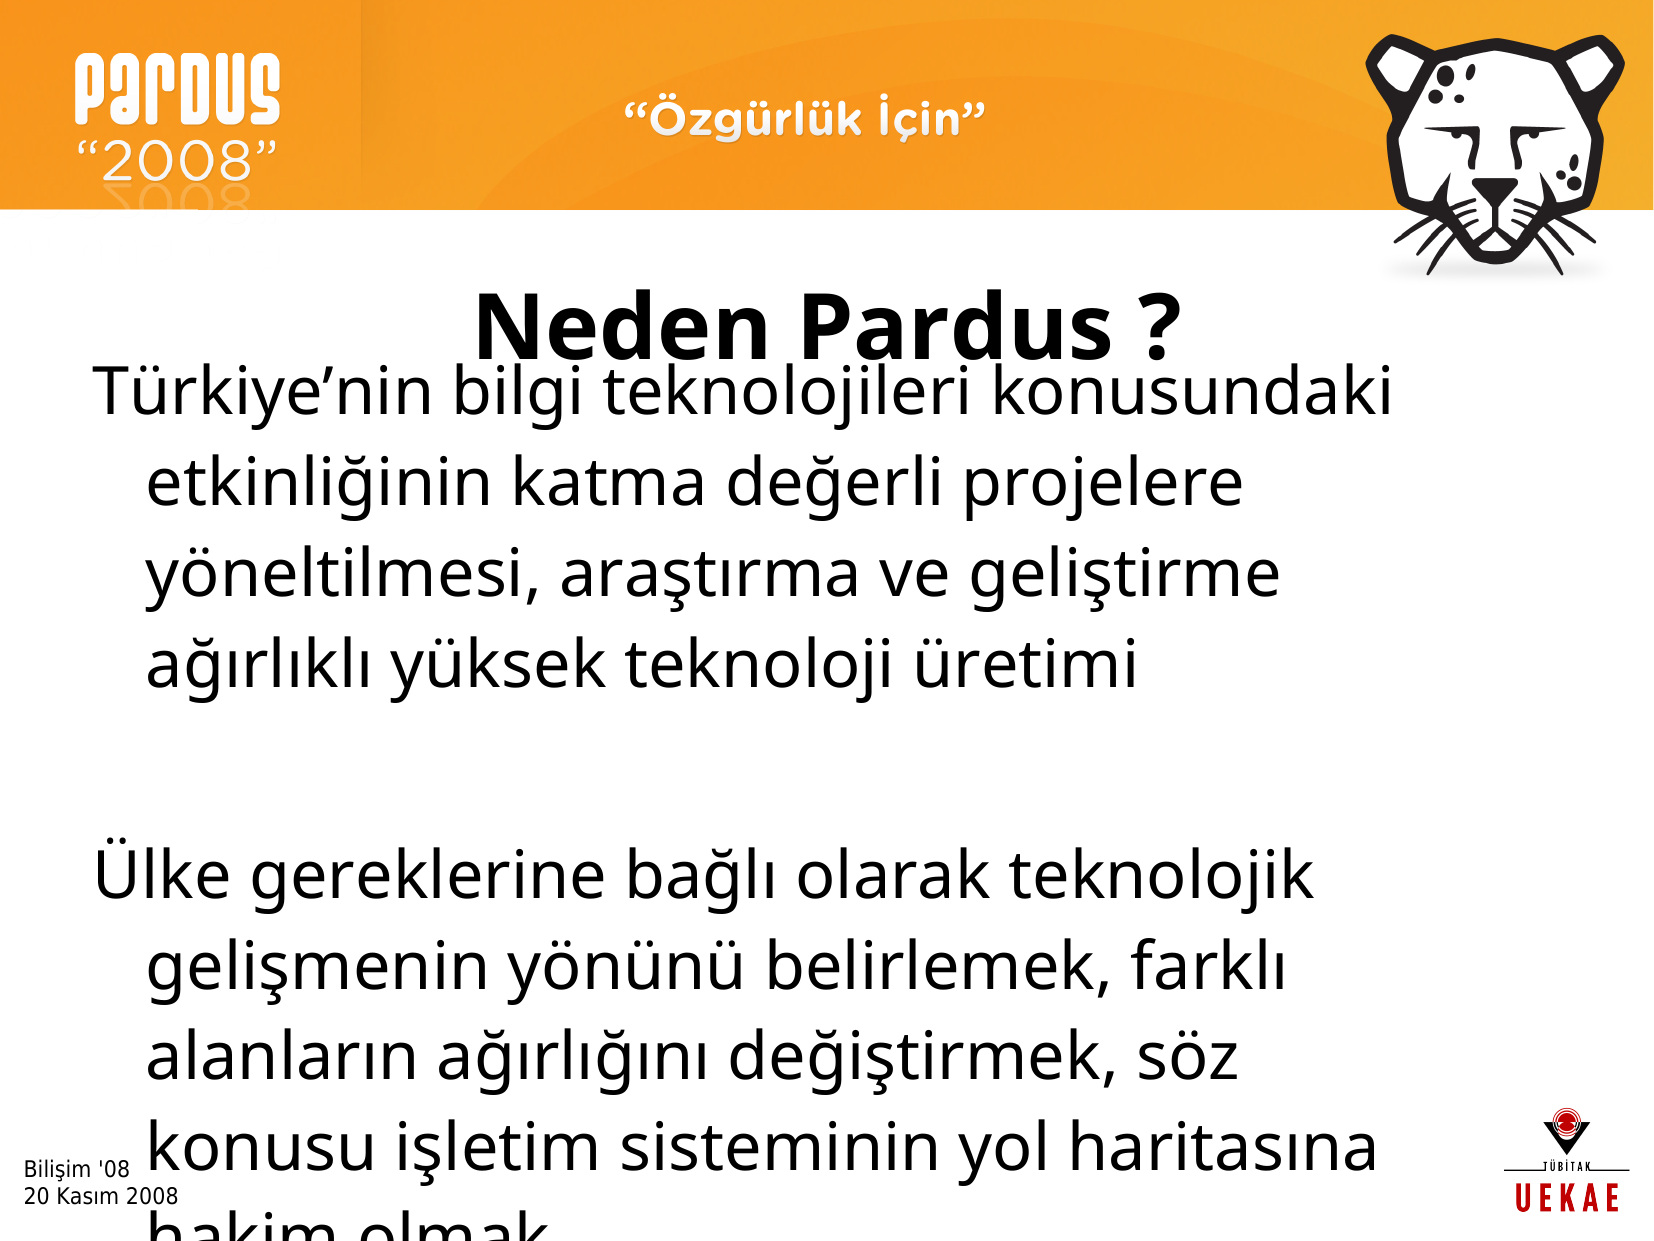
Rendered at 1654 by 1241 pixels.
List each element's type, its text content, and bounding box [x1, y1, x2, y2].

picture [0, 0, 1654, 293]
title Neden Pardus ? [82, 220, 1571, 428]
list Türkiye’nin bilgi teknolojileri konusundaki etkinliğinin katma değerli projelere yöneltilmesi, araştırma ve geliştirme ağırlıklı yüksek teknoloji üretimi Ülke gereklerine bağlı olarak teknolojik gelişmenin yönünü belirlemek, farklı alanların ağırlığını değiştirmek, söz konusu işletim sisteminin yol haritasına hakim olmak [75, 343, 1488, 1126]
picture [1500, 1104, 1634, 1215]
